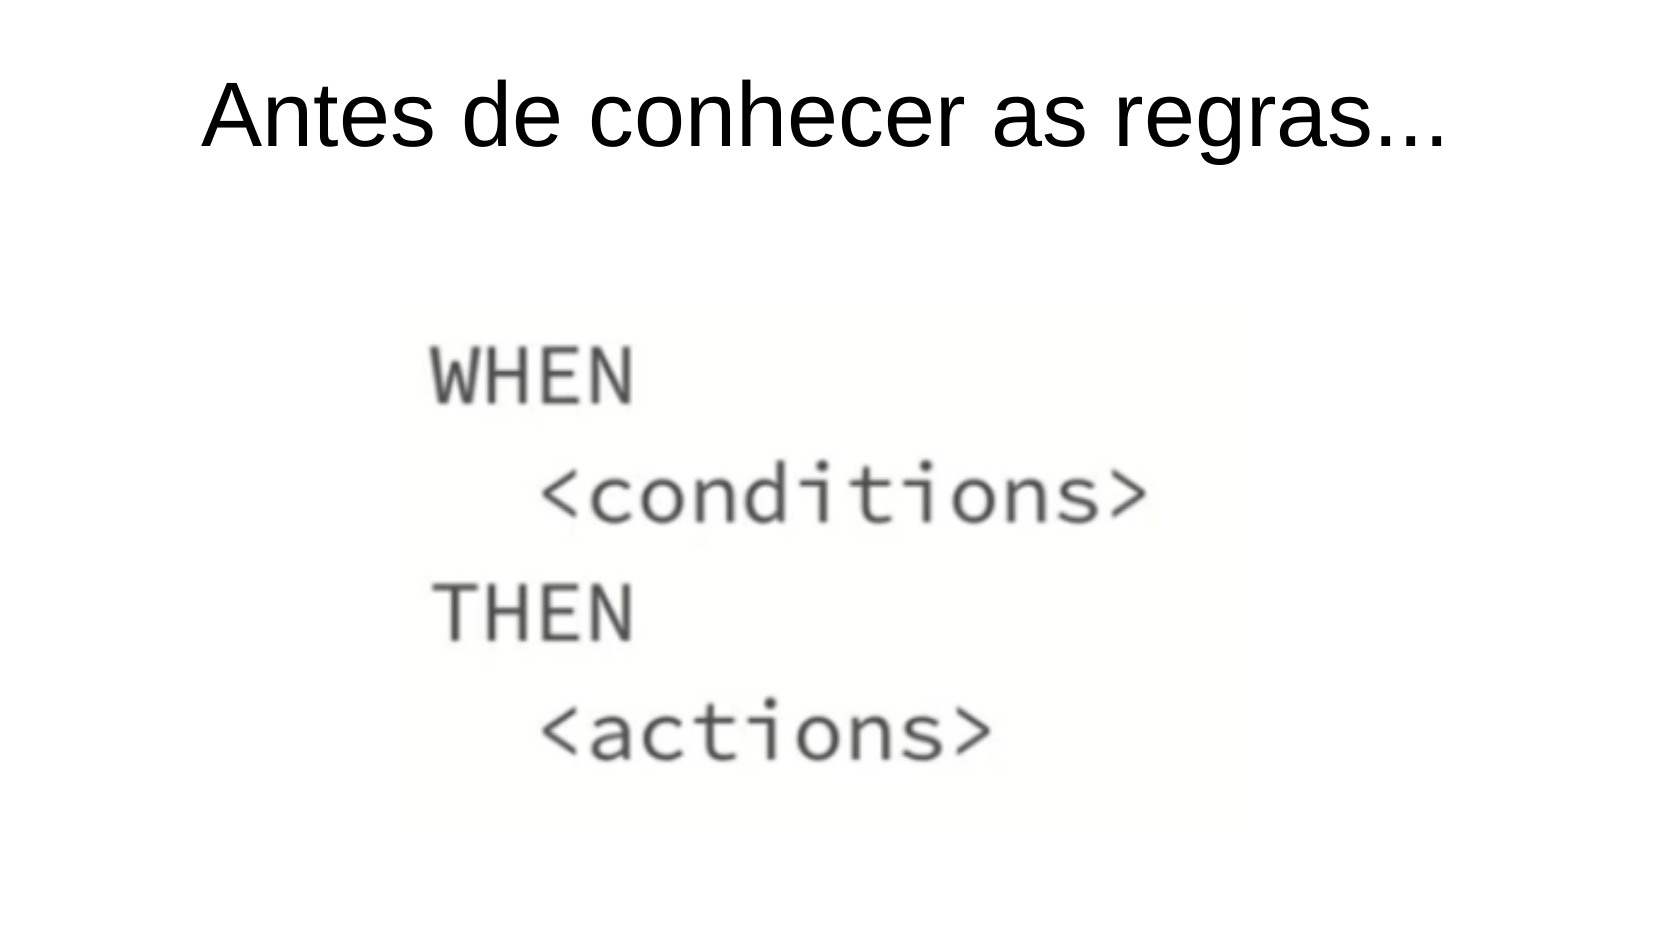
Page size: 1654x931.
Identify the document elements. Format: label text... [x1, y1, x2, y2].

picture [392, 295, 1262, 835]
title Antes de conhecer as regras... [82, 37, 1571, 193]
